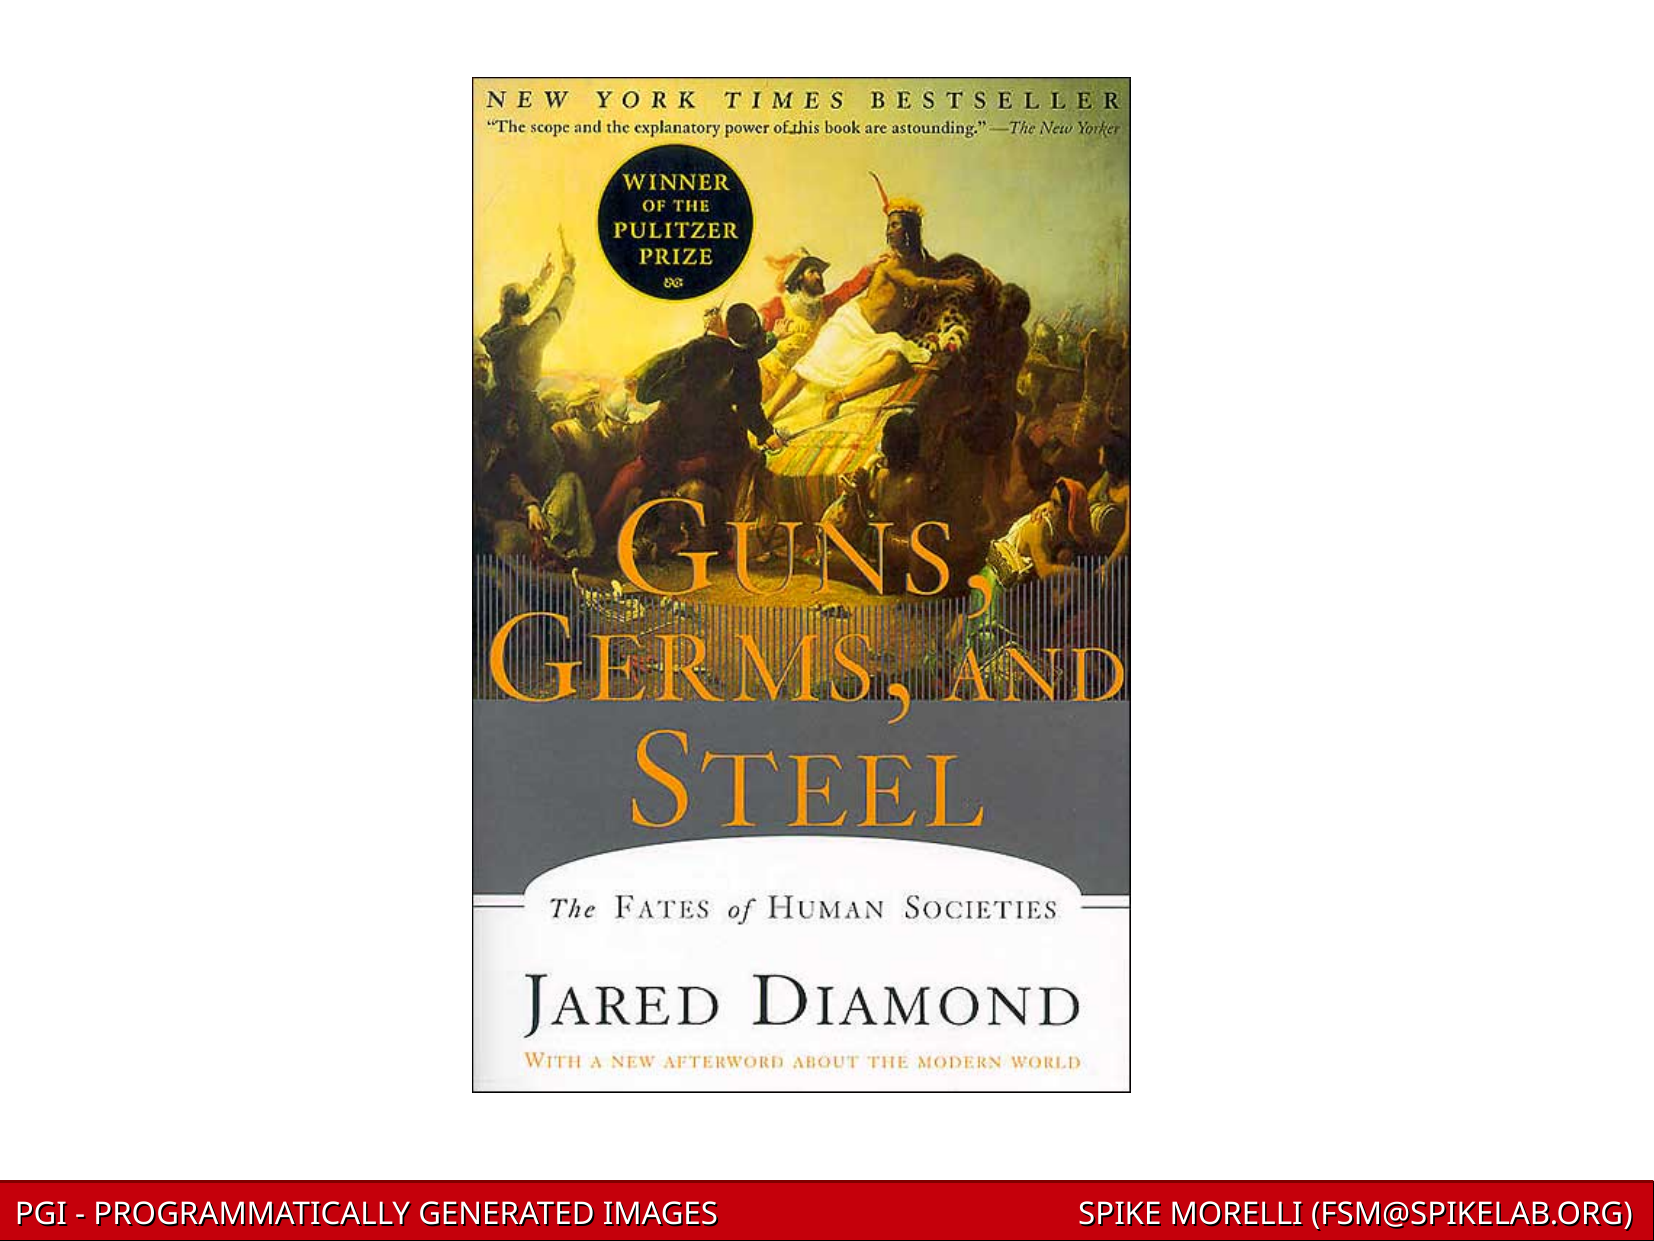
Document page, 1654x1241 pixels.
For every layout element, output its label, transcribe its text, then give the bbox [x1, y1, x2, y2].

text_box PGI - PROGRAMMATICALLY GENERATED IMAGES [0, 1184, 722, 1235]
picture [472, 77, 1131, 1093]
text_box [0, 1183, 1654, 1241]
text_box SPIKE MORELLI (FSM@SPIKELAB.ORG) [1063, 1184, 1643, 1235]
